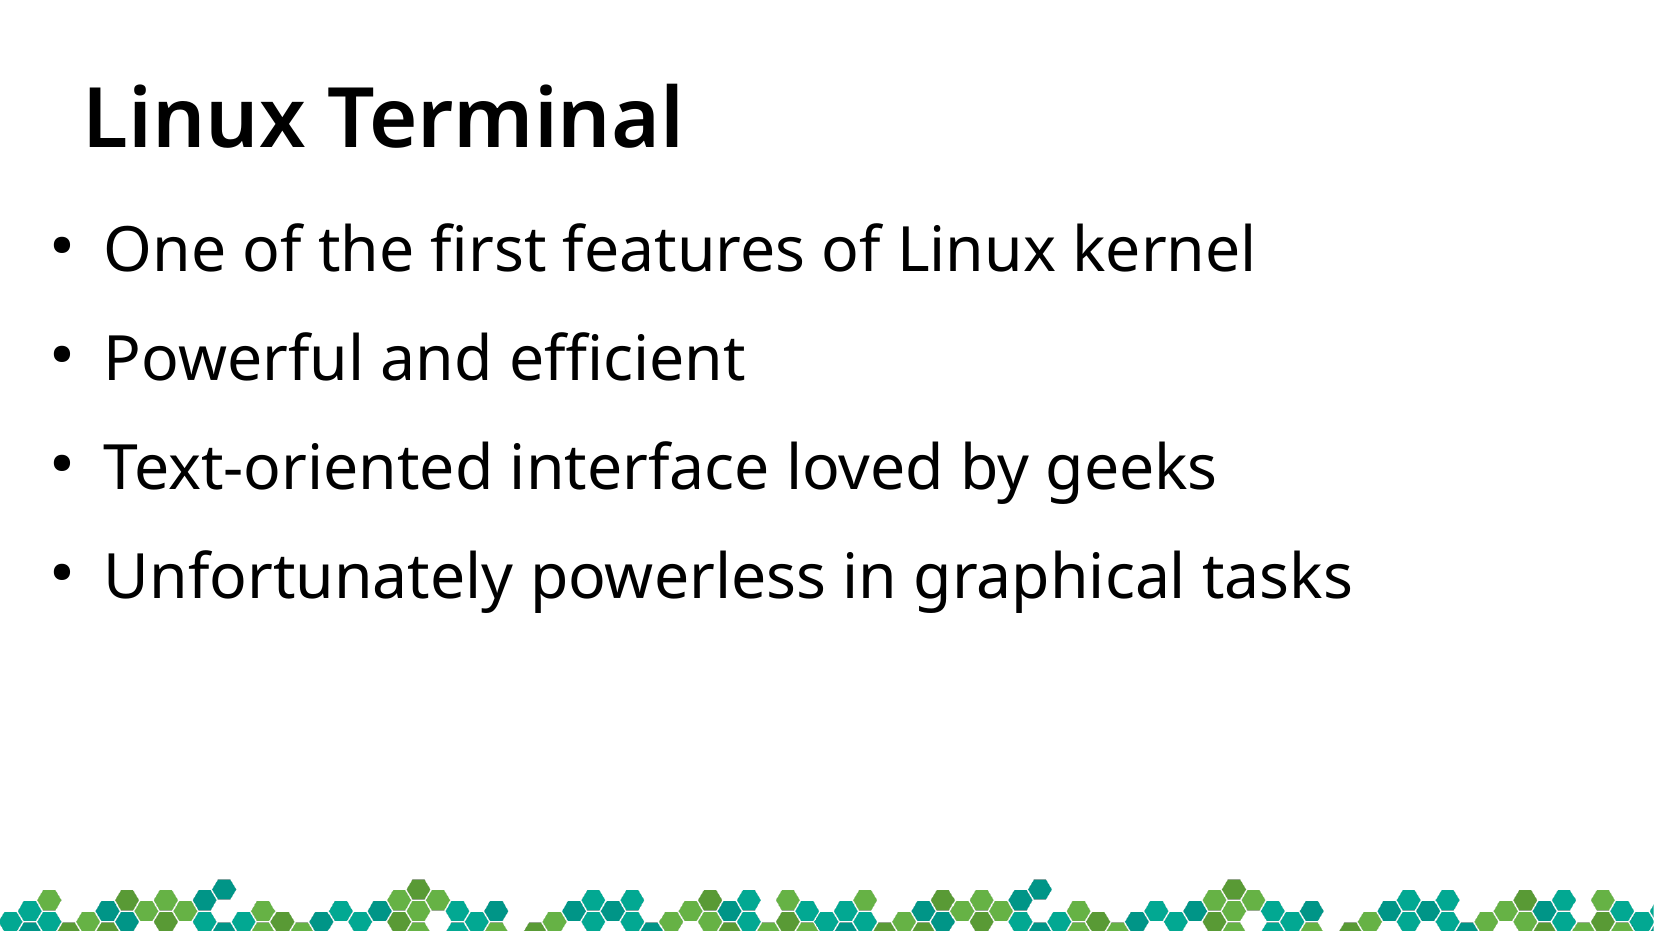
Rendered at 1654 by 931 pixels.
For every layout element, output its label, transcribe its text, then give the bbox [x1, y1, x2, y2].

list One of the first features of Linux kernel Powerful and efficient Text-oriented interface loved by geeks Unfortunately powerless in graphical tasks [33, 204, 1623, 842]
picture [0, 871, 1654, 931]
title Linux Terminal [82, 37, 1571, 193]
